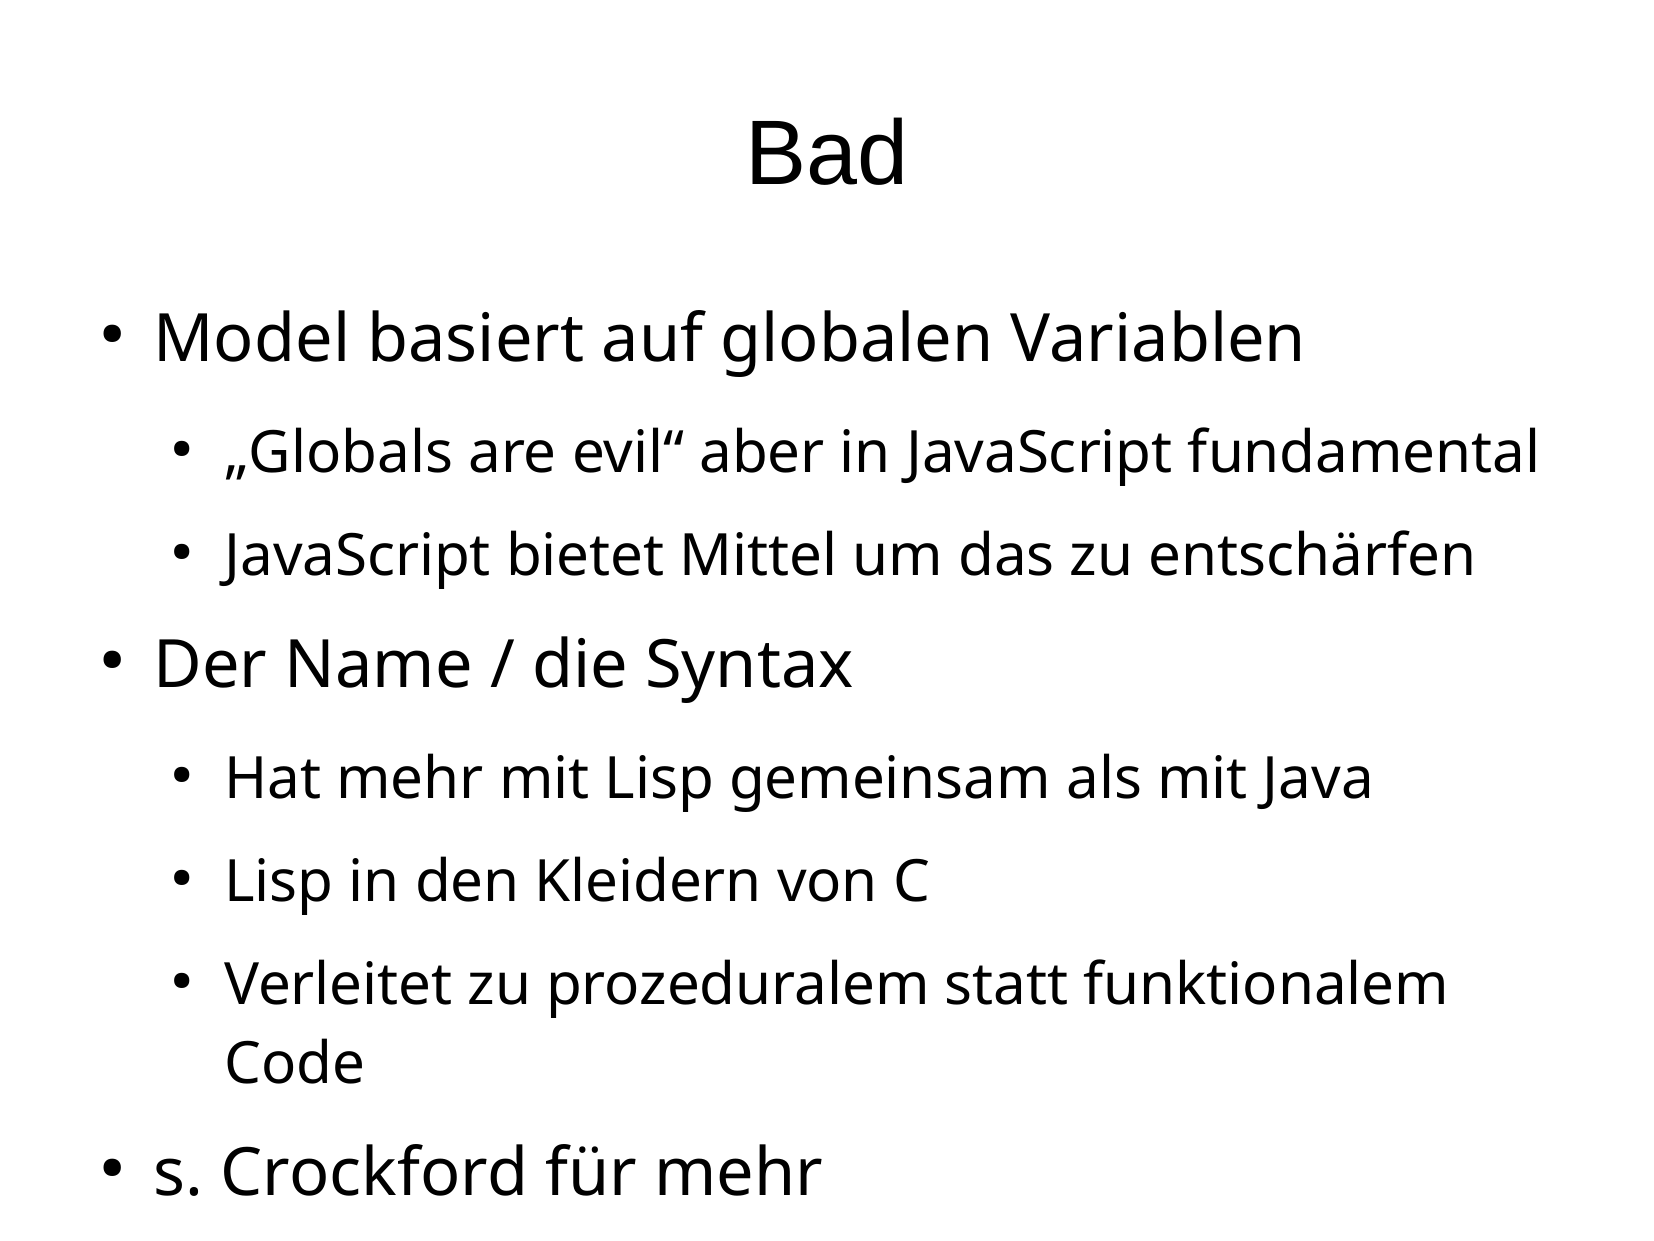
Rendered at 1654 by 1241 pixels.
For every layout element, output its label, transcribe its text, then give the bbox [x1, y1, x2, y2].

list Model basiert auf globalen Variablen „Globals are evil“ aber in JavaScript fundamental JavaScript bietet Mittel um das zu entschärfen Der Name / die Syntax Hat mehr mit Lisp gemeinsam als mit Java Lisp in den Kleidern von C Verleitet zu prozeduralem statt funktionalem Code s. Crockford für mehr [82, 290, 1571, 1109]
title Bad [82, 56, 1571, 250]
